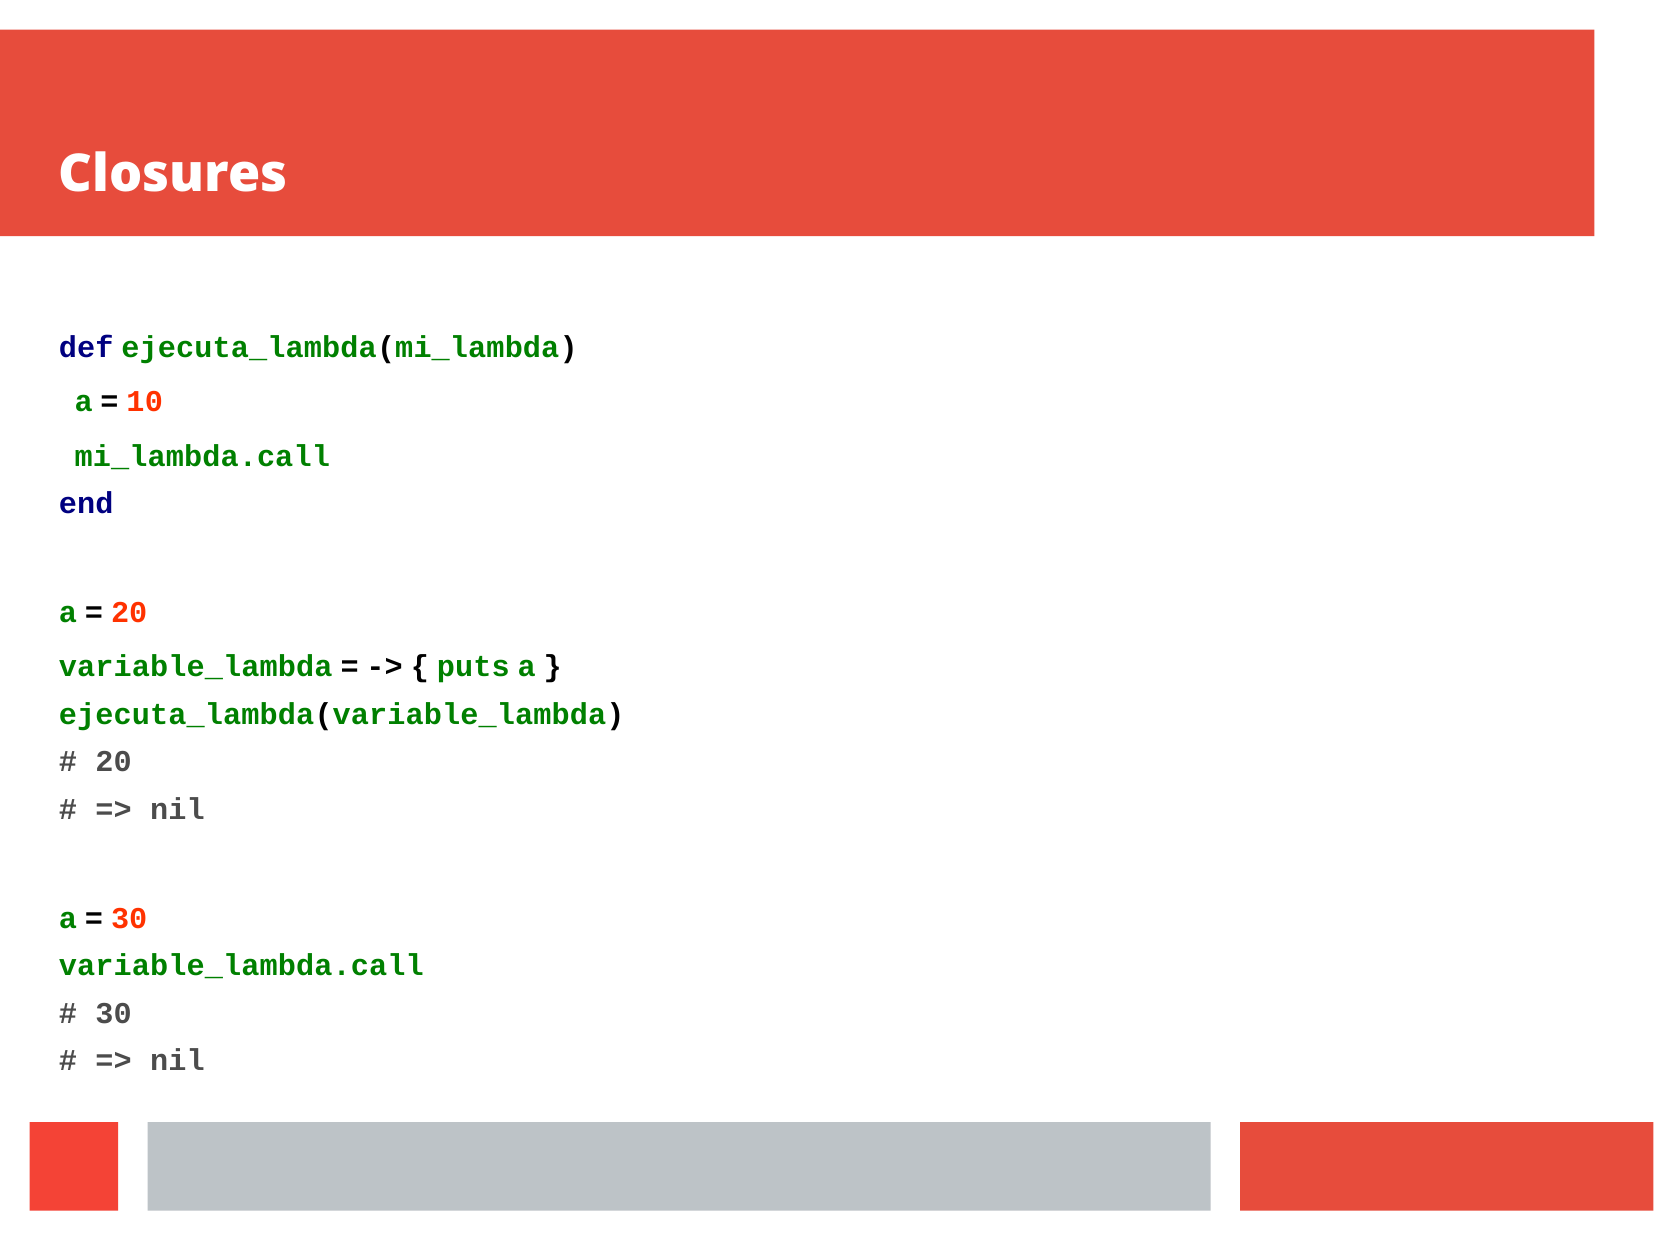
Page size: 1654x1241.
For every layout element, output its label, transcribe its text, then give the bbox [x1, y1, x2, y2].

title Closures [59, 59, 1595, 207]
list def ejecuta_lambda(mi_lambda) a = 10 mi_lambda.call end a = 20 variable_lambda = -> { puts a } ejecuta_lambda(variable_lambda) # 20 # => nil a = 30 variable_lambda.call # 30 # => nil [59, 324, 1565, 1093]
